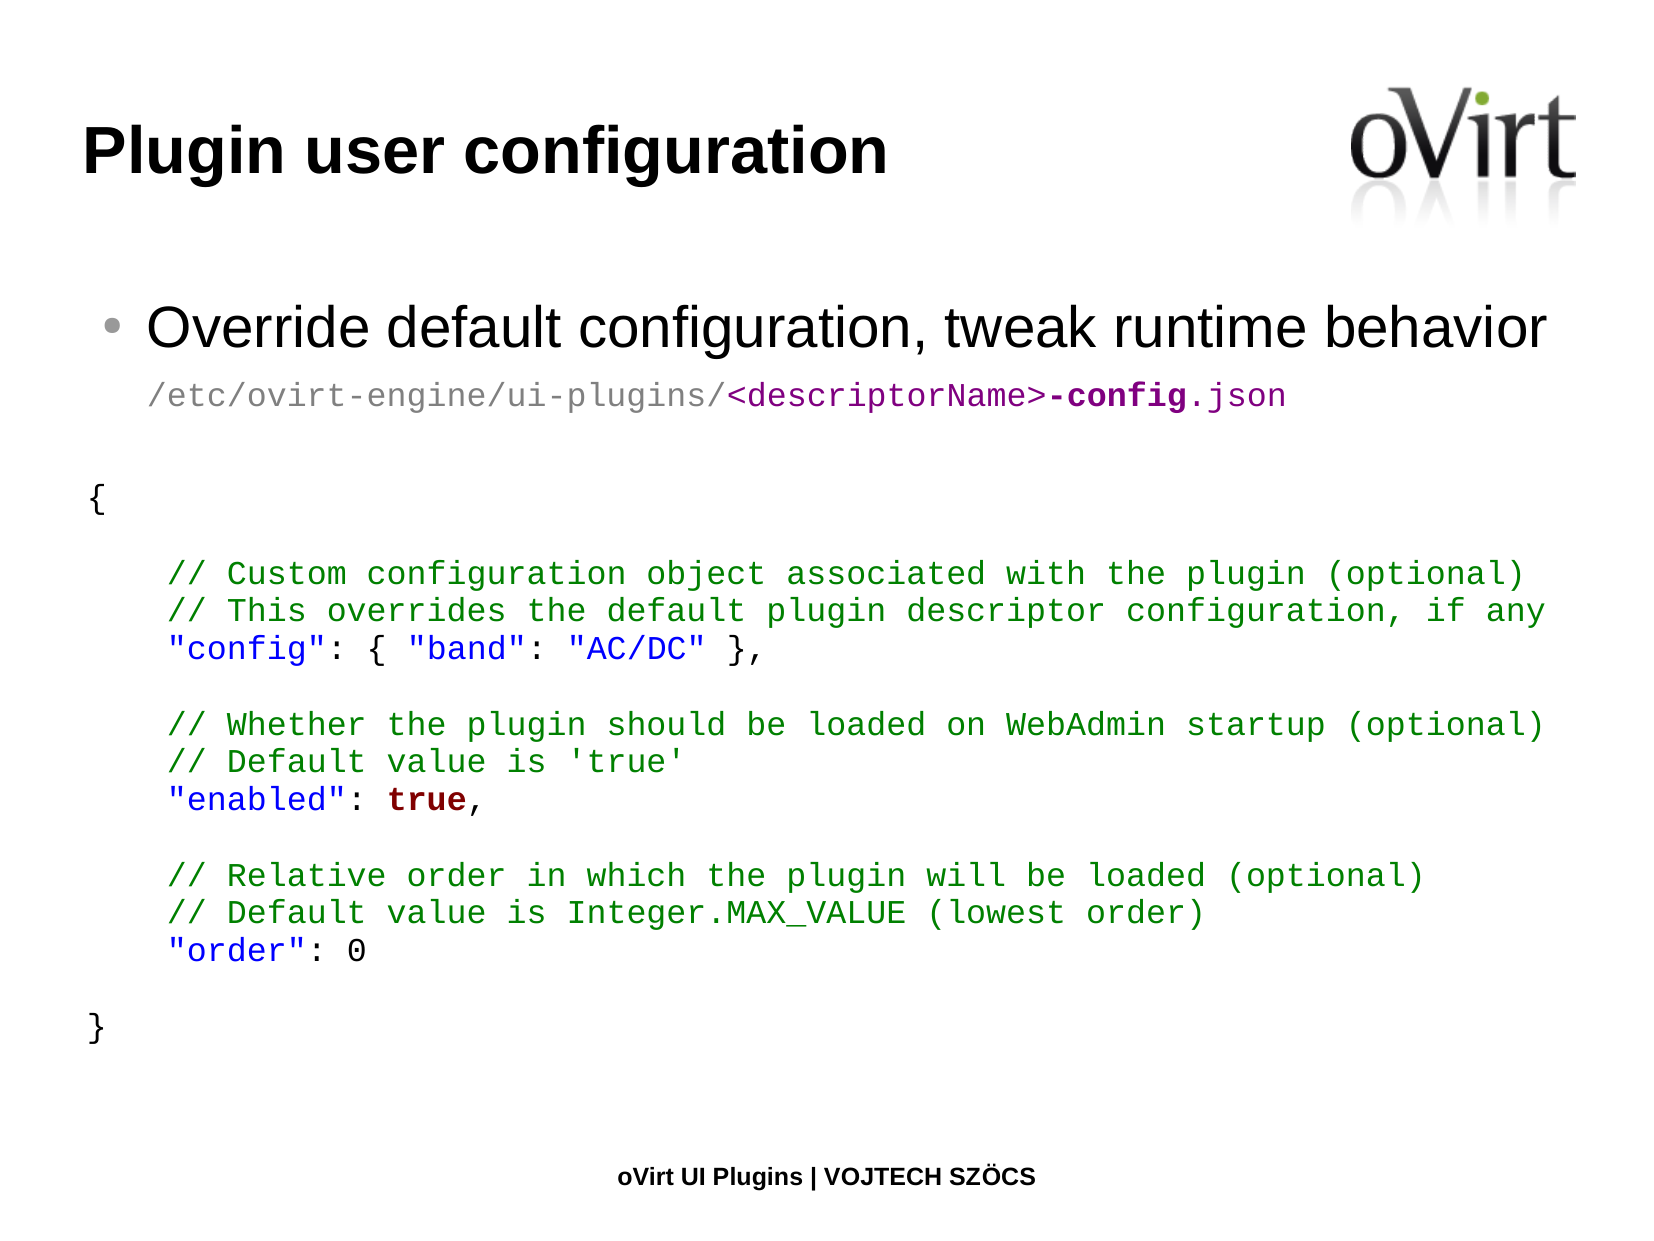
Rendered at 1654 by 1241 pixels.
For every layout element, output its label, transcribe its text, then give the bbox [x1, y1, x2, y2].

list { // Custom configuration object associated with the plugin (optional) // This overrides the default plugin descriptor configuration, if any "config": { "band": "AC/DC" }, // Whether the plugin should be loaded on WebAdmin startup (optional) // Default value is 'true' "enabled": true, // Relative order in which the plugin will be loaded (optional) // Default value is Integer.MAX_VALUE (lowest order) "order": 0 } [86, 481, 1576, 1048]
title Plugin user configuration [82, 37, 1303, 226]
picture [1351, 79, 1576, 228]
list Override default configuration, tweak runtime behavior /etc/ovirt-engine/ui-plugins/<descriptorName>-config.json [86, 262, 1576, 481]
